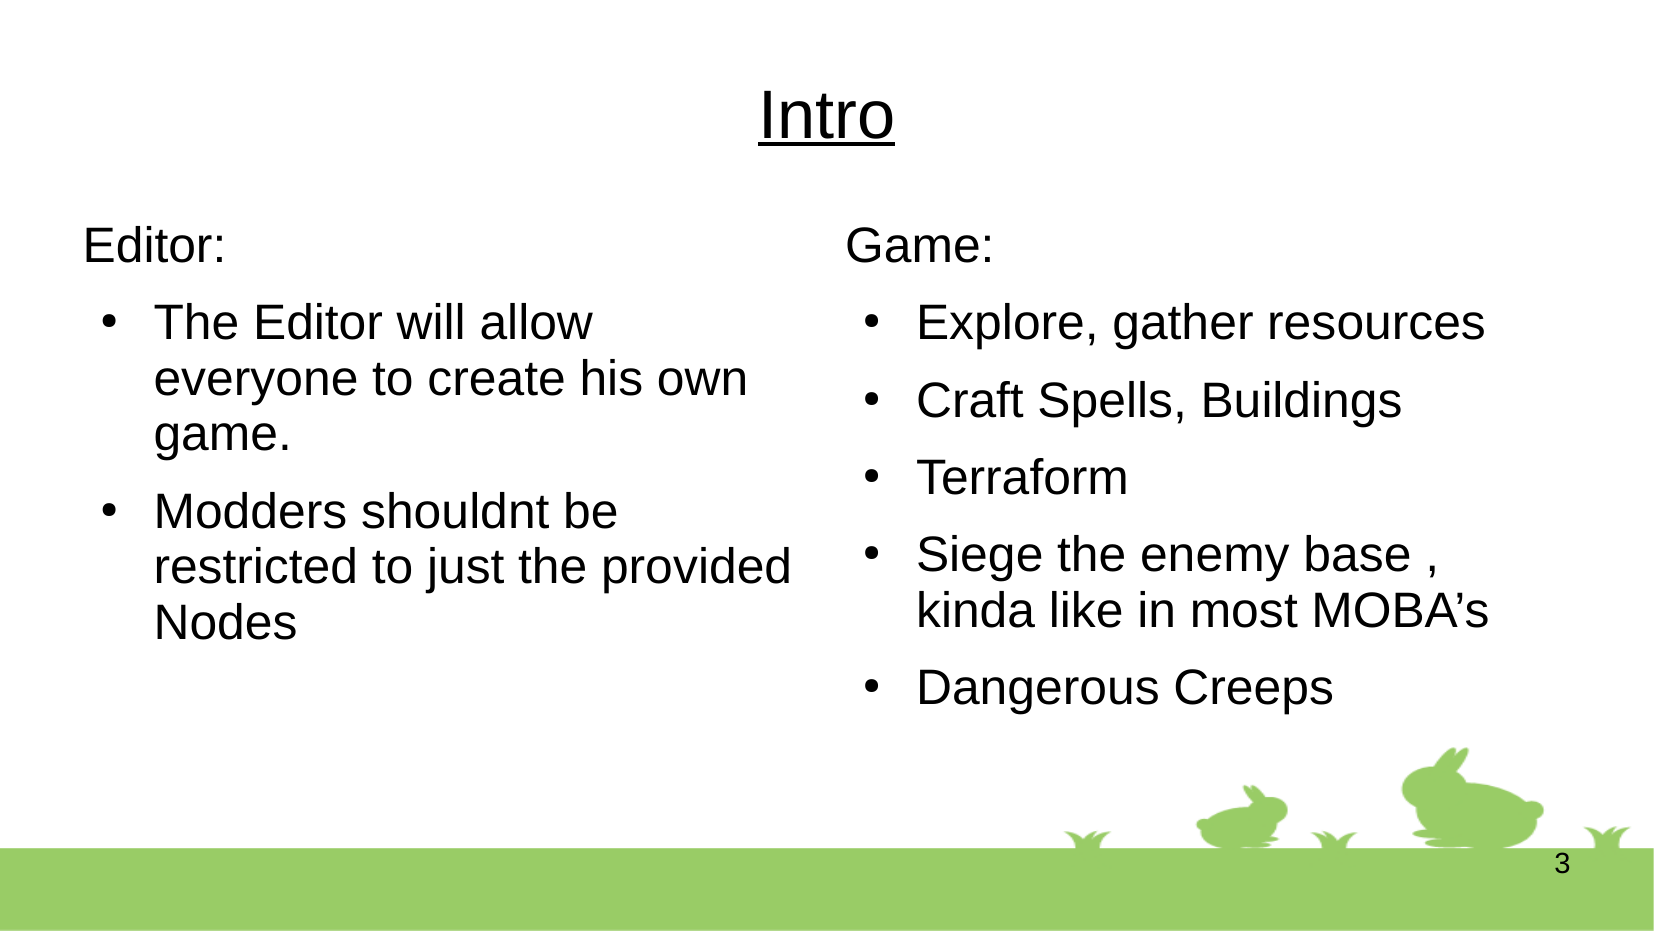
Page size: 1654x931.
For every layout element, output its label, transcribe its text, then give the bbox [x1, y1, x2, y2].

list Game: Explore, gather resources Craft Spells, Buildings Terraform Siege the enemy base , kinda like in most MOBA’s Dangerous Creeps [845, 217, 1572, 757]
list Editor: The Editor will allow everyone to create his own game. Modders shouldnt be restricted to just the provided Nodes [82, 217, 809, 757]
picture [0, 0, 1654, 931]
title Intro [82, 36, 1571, 193]
